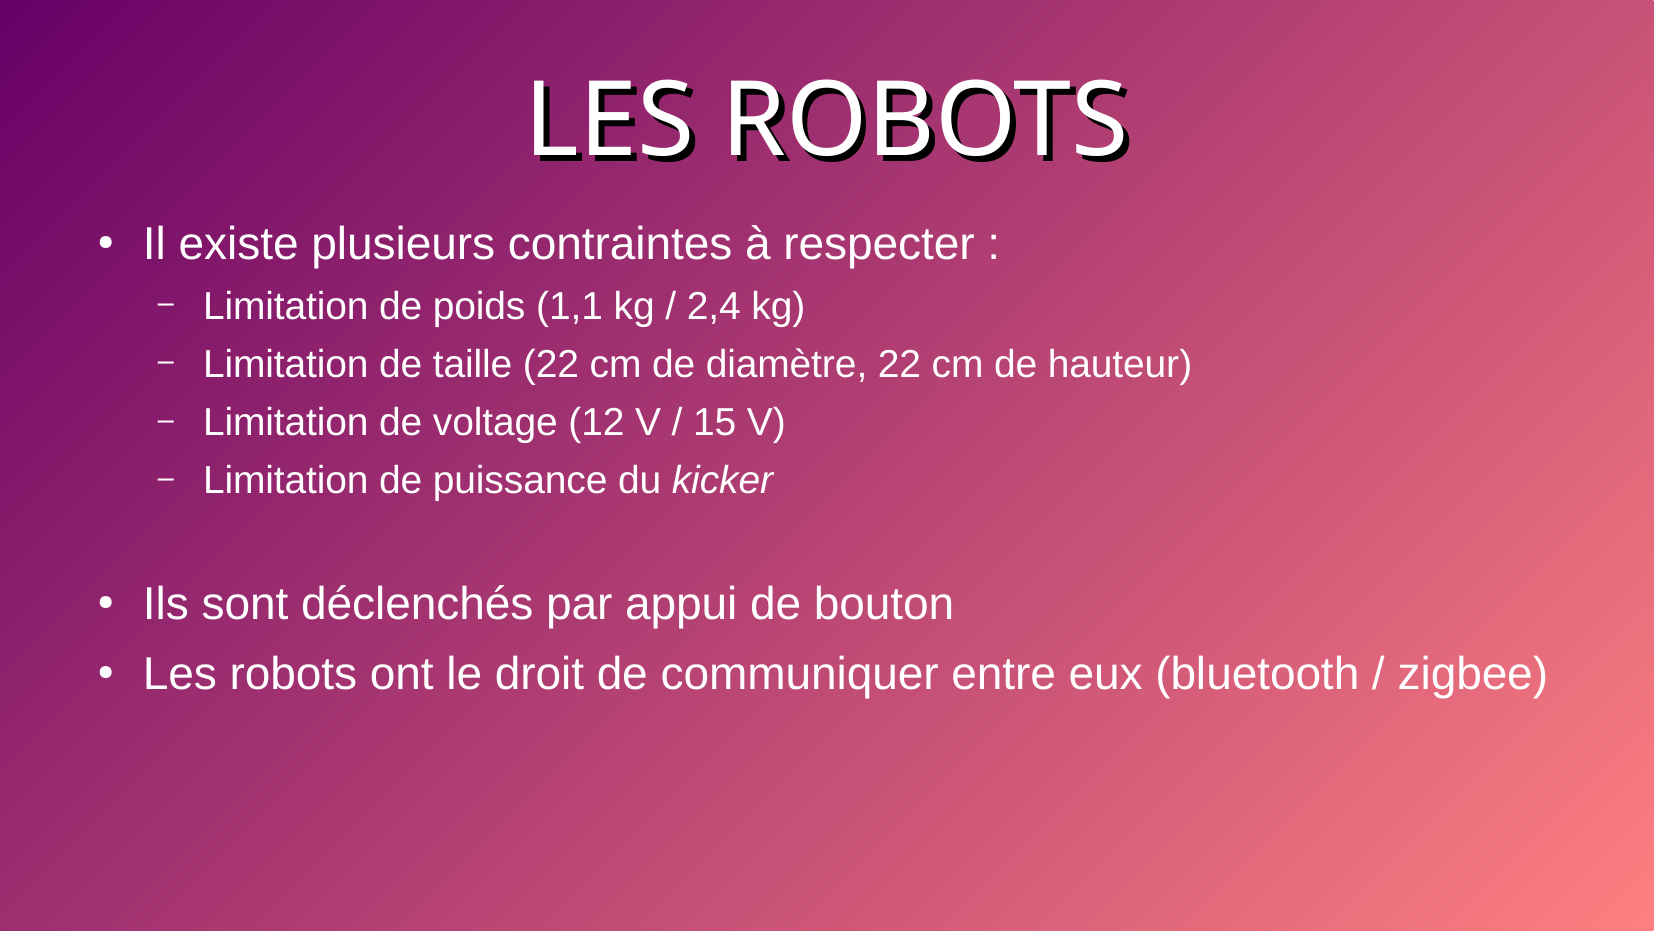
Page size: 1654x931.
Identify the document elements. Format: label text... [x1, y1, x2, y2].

list Il existe plusieurs contraintes à respecter : Limitation de poids (1,1 kg / 2,4 kg) Limitation de taille (22 cm de diamètre, 22 cm de hauteur) Limitation de voltage (12 V / 15 V) Limitation de puissance du kicker Ils sont déclenchés par appui de bouton Les robots ont le droit de communiquer entre eux (bluetooth / zigbee) [82, 217, 1571, 758]
title LES ROBOTS [82, 37, 1571, 193]
